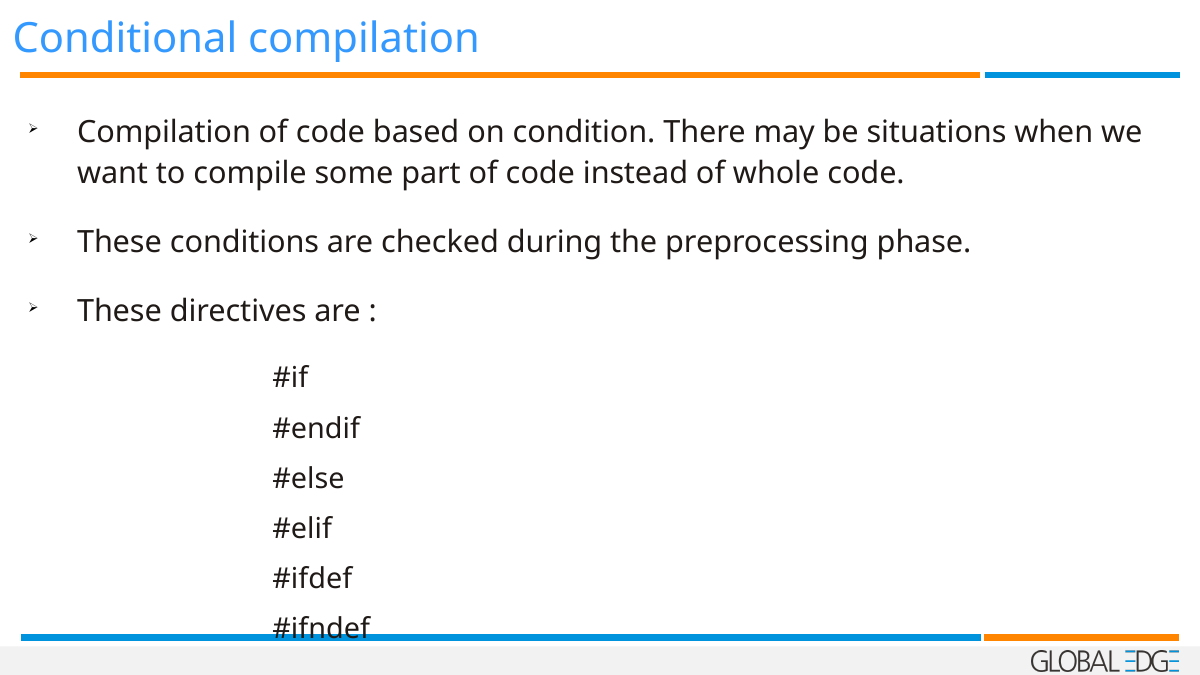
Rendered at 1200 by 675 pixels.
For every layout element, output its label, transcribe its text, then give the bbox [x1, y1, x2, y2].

title Conditional compilation [12, 9, 1088, 63]
list Compilation of code based on condition. There may be situations when we want to compile some part of code instead of whole code. These conditions are checked during the preprocessing phase. These directives are : #if #endif #else #elif #ifdef #ifndef [11, 109, 1182, 650]
picture [1031, 650, 1179, 672]
